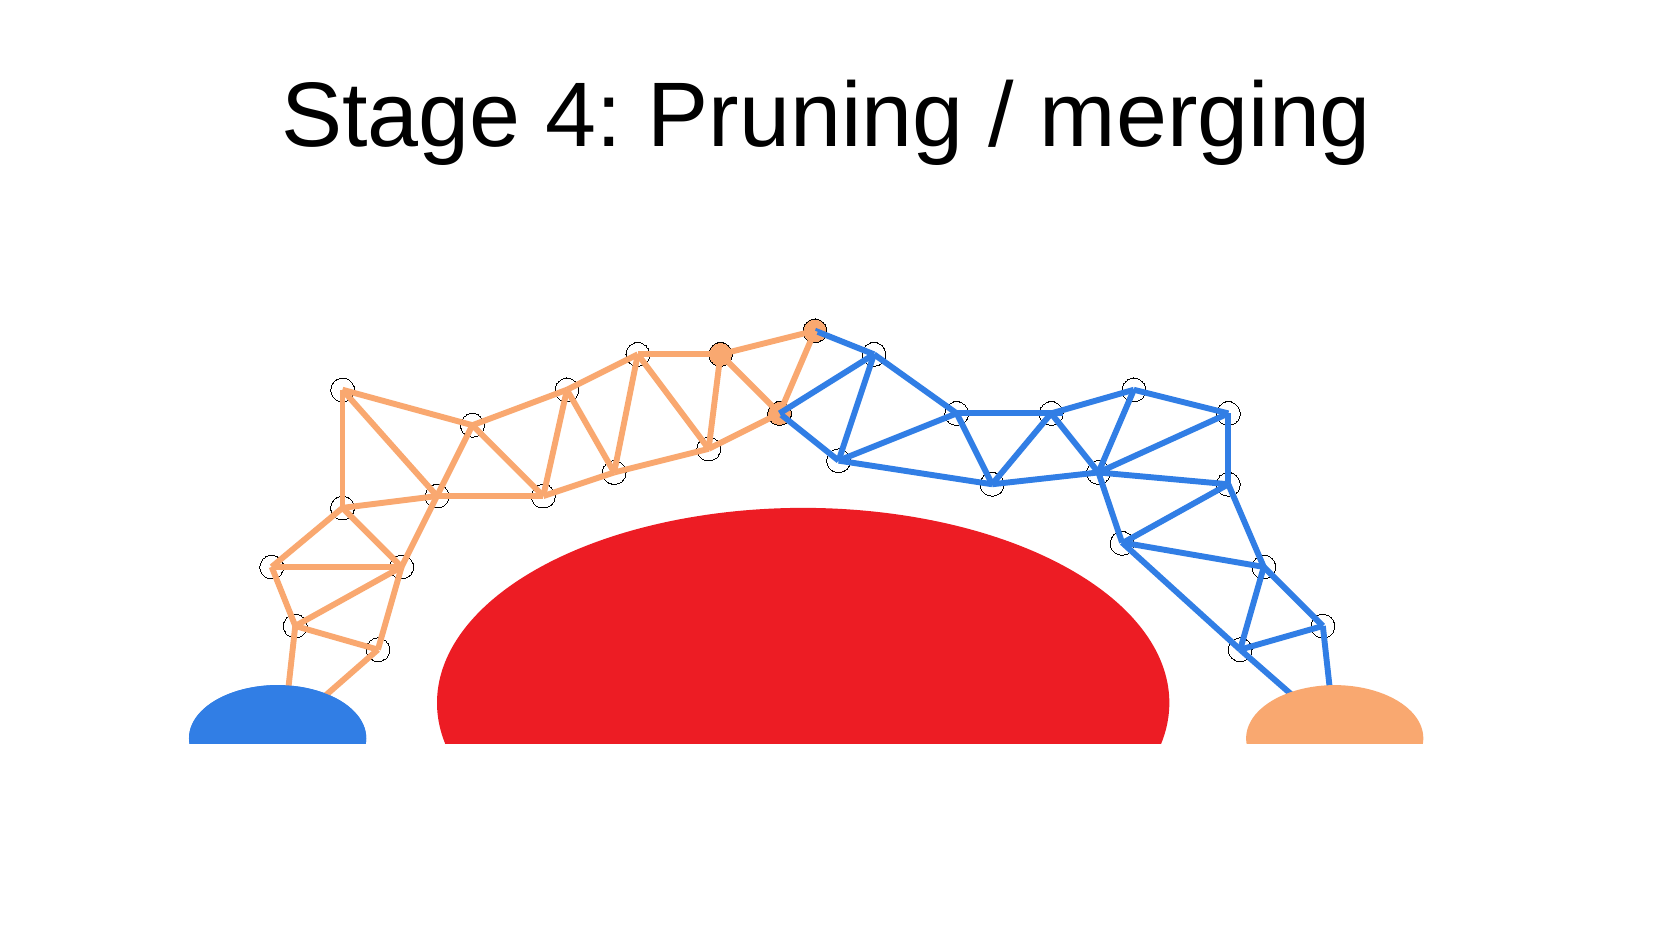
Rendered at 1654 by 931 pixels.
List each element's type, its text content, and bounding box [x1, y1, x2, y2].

text_box [531, 496, 556, 508]
text_box [1039, 401, 1062, 410]
text_box [277, 570, 284, 577]
text_box [786, 410, 792, 417]
text_box [1133, 394, 1144, 402]
text_box [336, 513, 348, 520]
text_box [555, 377, 575, 390]
text_box [259, 555, 278, 579]
text_box [832, 448, 839, 454]
text_box [771, 418, 786, 426]
title Stage 4: Pruning / merging [82, 37, 1571, 193]
text_box [767, 408, 773, 415]
text_box [402, 558, 414, 579]
text_box [980, 486, 1004, 497]
text_box [572, 388, 579, 398]
text_box [1087, 476, 1099, 485]
text_box [471, 431, 478, 438]
text_box [774, 401, 781, 407]
text_box [1228, 645, 1246, 662]
text_box [435, 499, 449, 508]
text_box [1313, 631, 1321, 638]
text_box [947, 418, 959, 426]
text_box [709, 342, 731, 351]
text_box [1122, 531, 1130, 538]
text_box [1252, 569, 1259, 577]
text_box [962, 416, 969, 422]
text_box [602, 465, 609, 473]
text_box [345, 496, 354, 504]
text_box [396, 555, 403, 561]
text_box [874, 361, 881, 367]
text_box [1047, 420, 1055, 426]
text_box [1217, 472, 1225, 480]
text_box [1318, 614, 1335, 637]
text_box [826, 456, 850, 473]
text_box [1220, 489, 1230, 497]
text_box [709, 357, 717, 366]
text_box [368, 637, 378, 645]
text_box [1231, 472, 1241, 494]
text_box [298, 631, 305, 638]
text_box [604, 473, 626, 485]
text_box [283, 616, 292, 637]
text_box [625, 342, 650, 356]
text_box [82, 507, 1630, 910]
text_box [814, 336, 825, 343]
text_box [1263, 555, 1276, 572]
text_box [1122, 377, 1146, 389]
text_box [864, 342, 886, 358]
text_box [1218, 401, 1241, 425]
text_box [330, 496, 340, 512]
text_box [949, 401, 969, 410]
text_box [372, 640, 390, 662]
text_box [803, 318, 827, 331]
text_box [295, 614, 303, 621]
text_box [698, 447, 721, 461]
text_box [460, 426, 467, 434]
text_box [1110, 533, 1129, 556]
text_box [462, 413, 482, 421]
text_box [330, 378, 355, 402]
